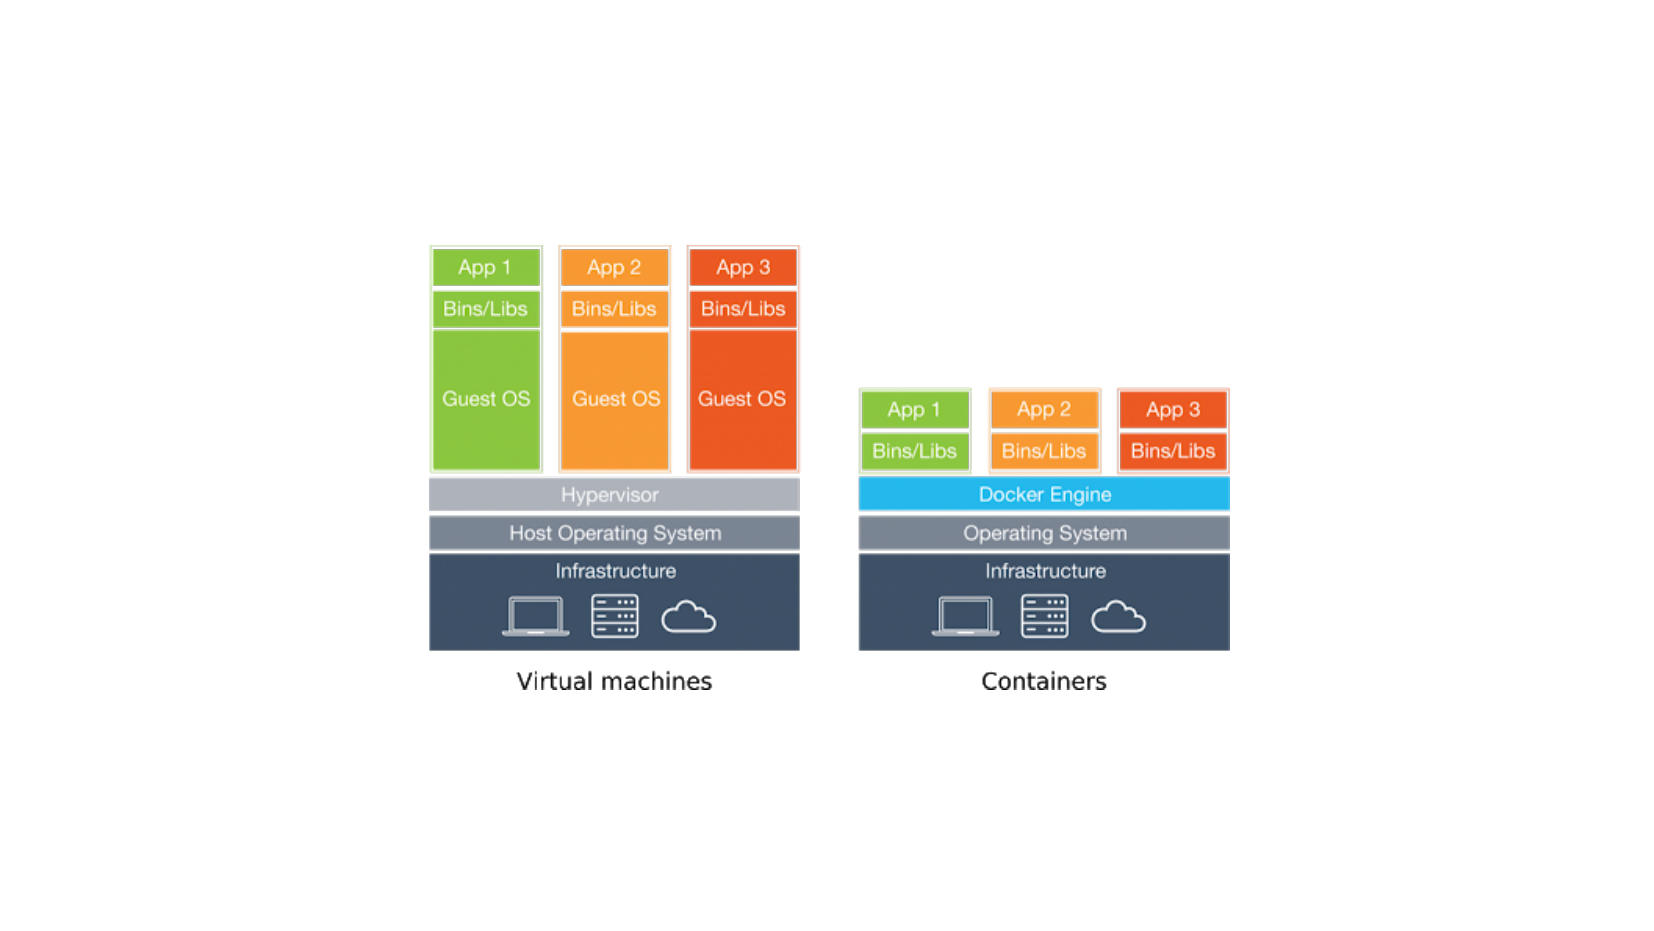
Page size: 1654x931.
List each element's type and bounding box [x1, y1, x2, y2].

picture [429, 245, 1230, 690]
